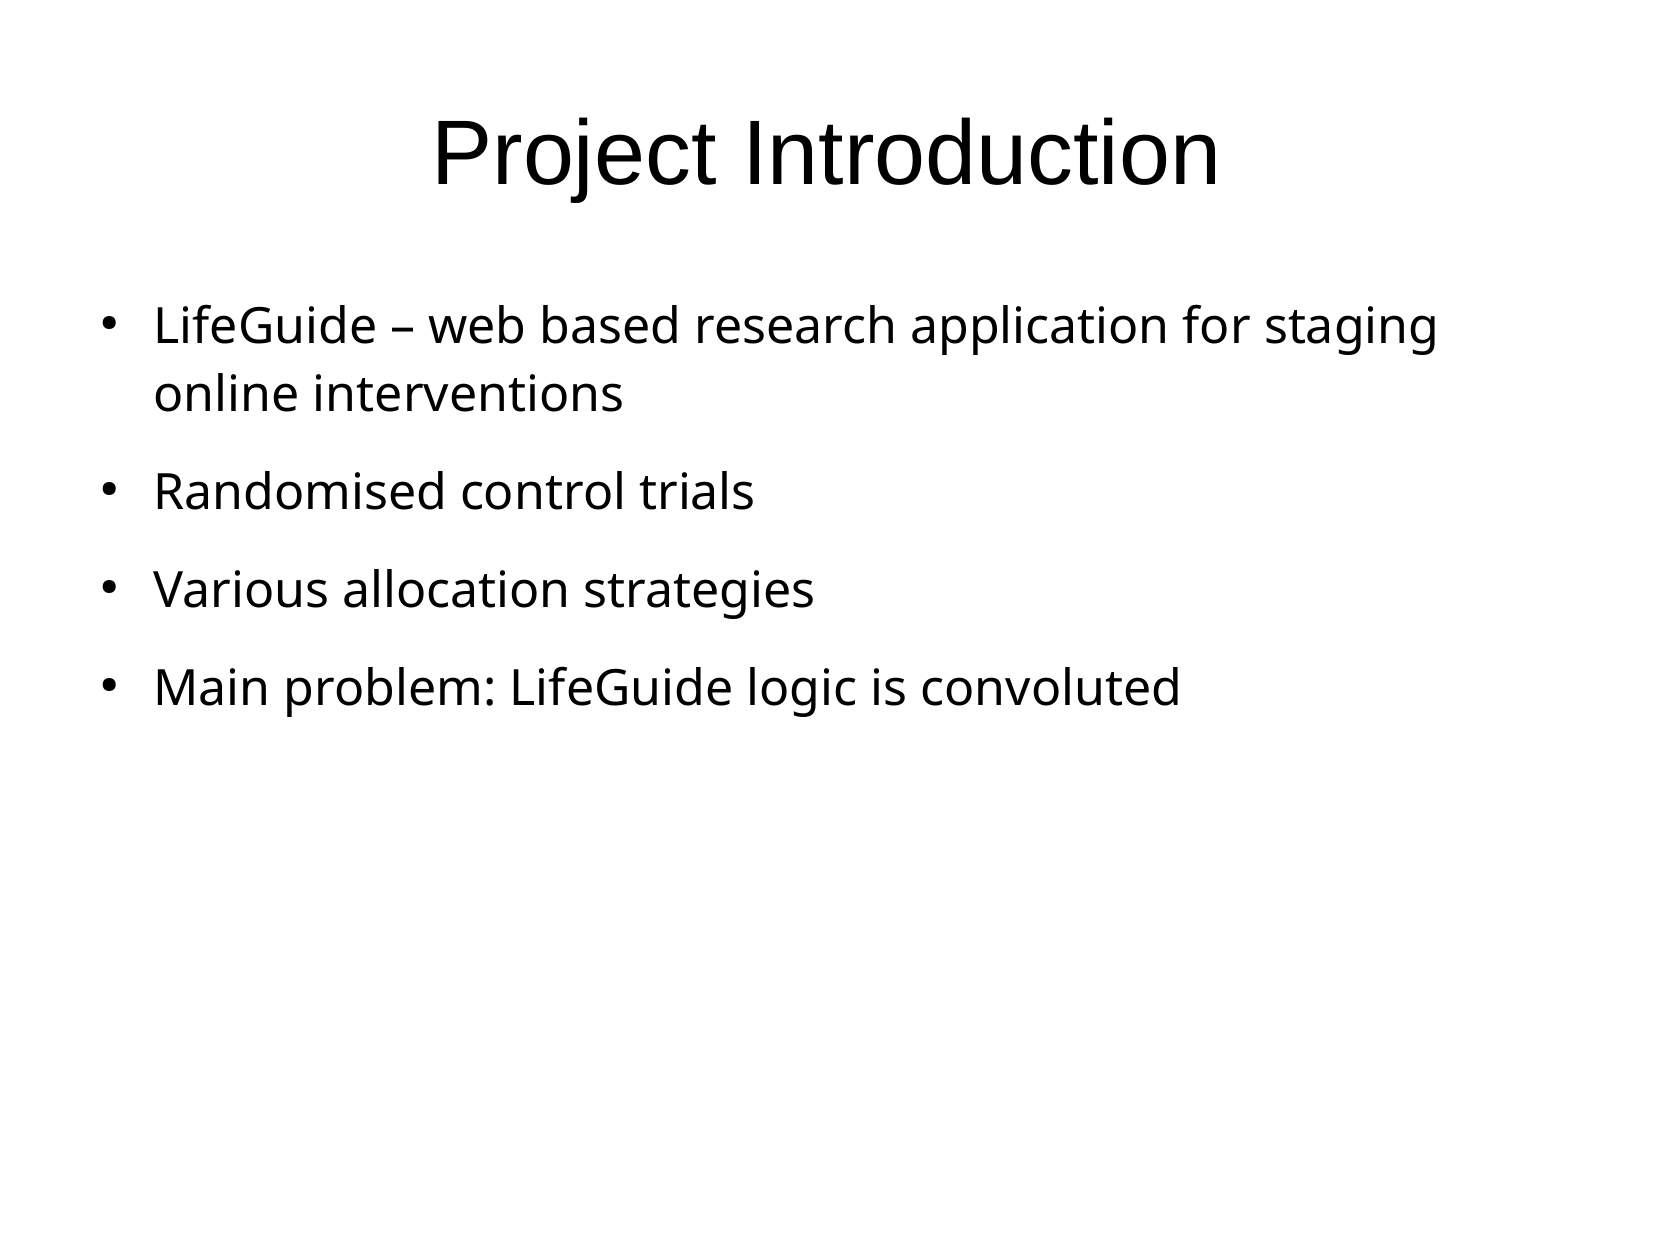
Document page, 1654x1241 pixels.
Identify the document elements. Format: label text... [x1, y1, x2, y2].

title Project Introduction [82, 49, 1571, 257]
list LifeGuide – web based research application for staging online interventions Randomised control trials Various allocation strategies Main problem: LifeGuide logic is convoluted [82, 290, 1538, 1010]
